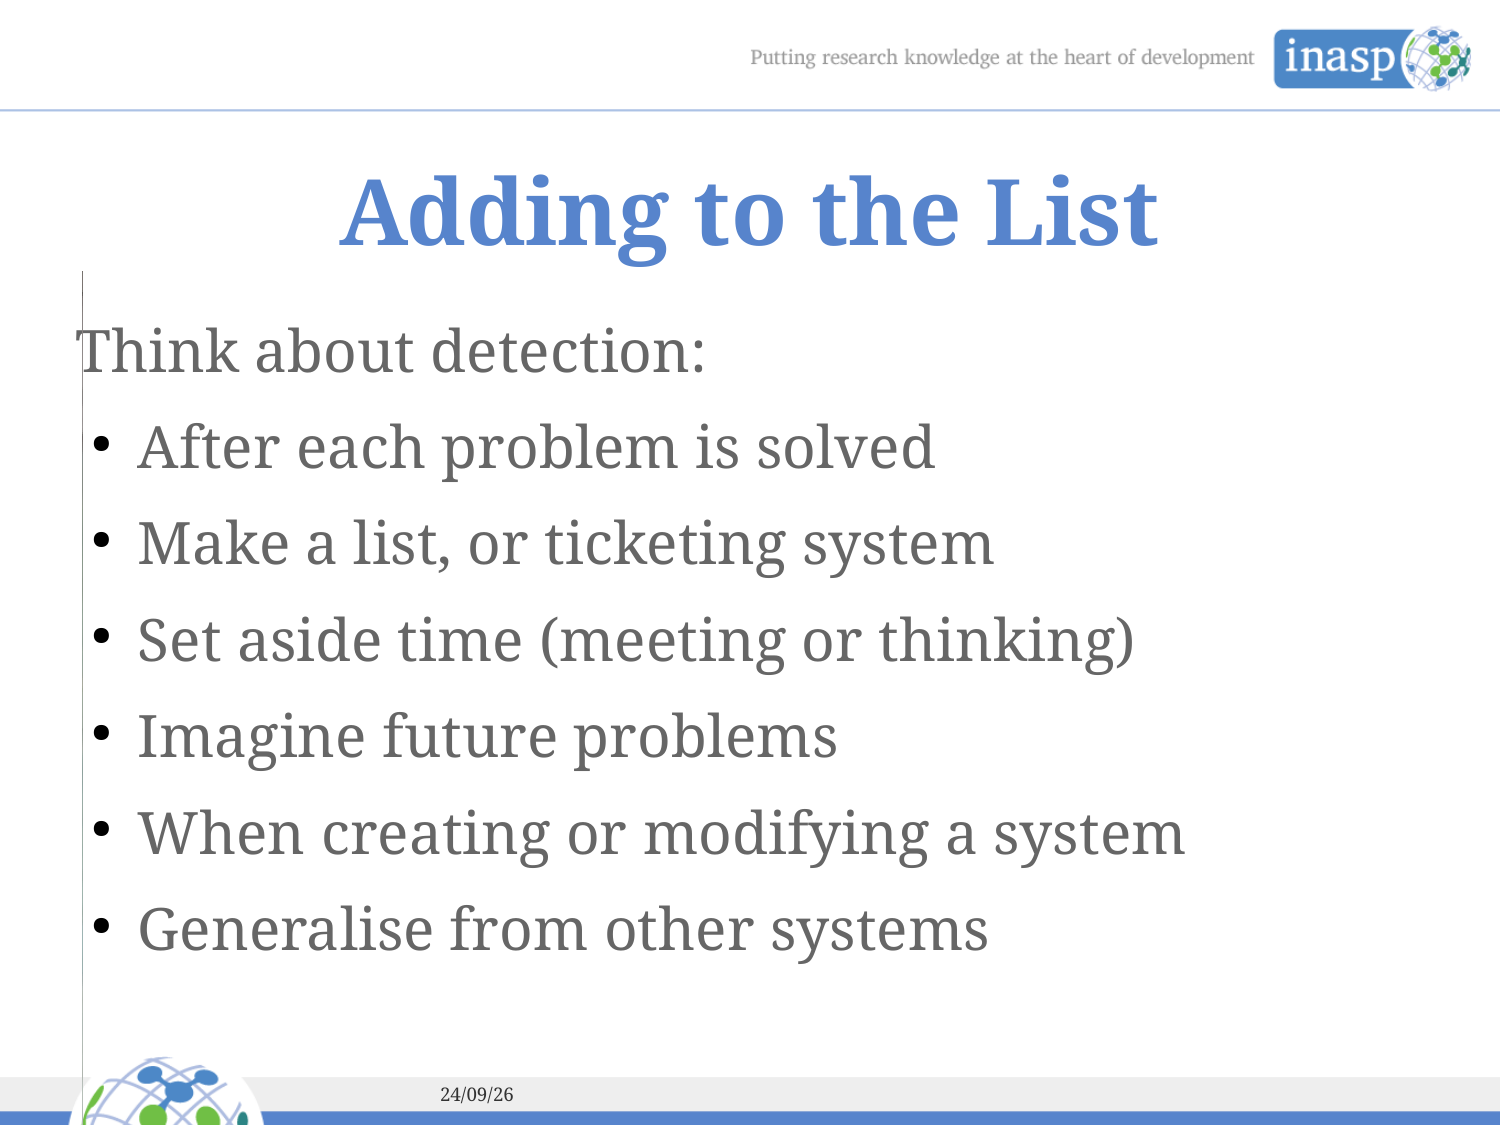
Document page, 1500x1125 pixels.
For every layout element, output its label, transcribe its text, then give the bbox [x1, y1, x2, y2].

list Think about detection: After each problem is solved Make a list, or ticketing system Set aside time (meeting or thinking) Imagine future problems When creating or modifying a system Generalise from other systems [75, 313, 82, 967]
picture [0, 0, 1500, 1125]
title Adding to the List [75, 129, 1426, 313]
list Think about detection: After each problem is solved Make a list, or ticketing system Set aside time (meeting or thinking) Imagine future problems When creating or modifying a system Generalise from other systems [83, 313, 1426, 967]
